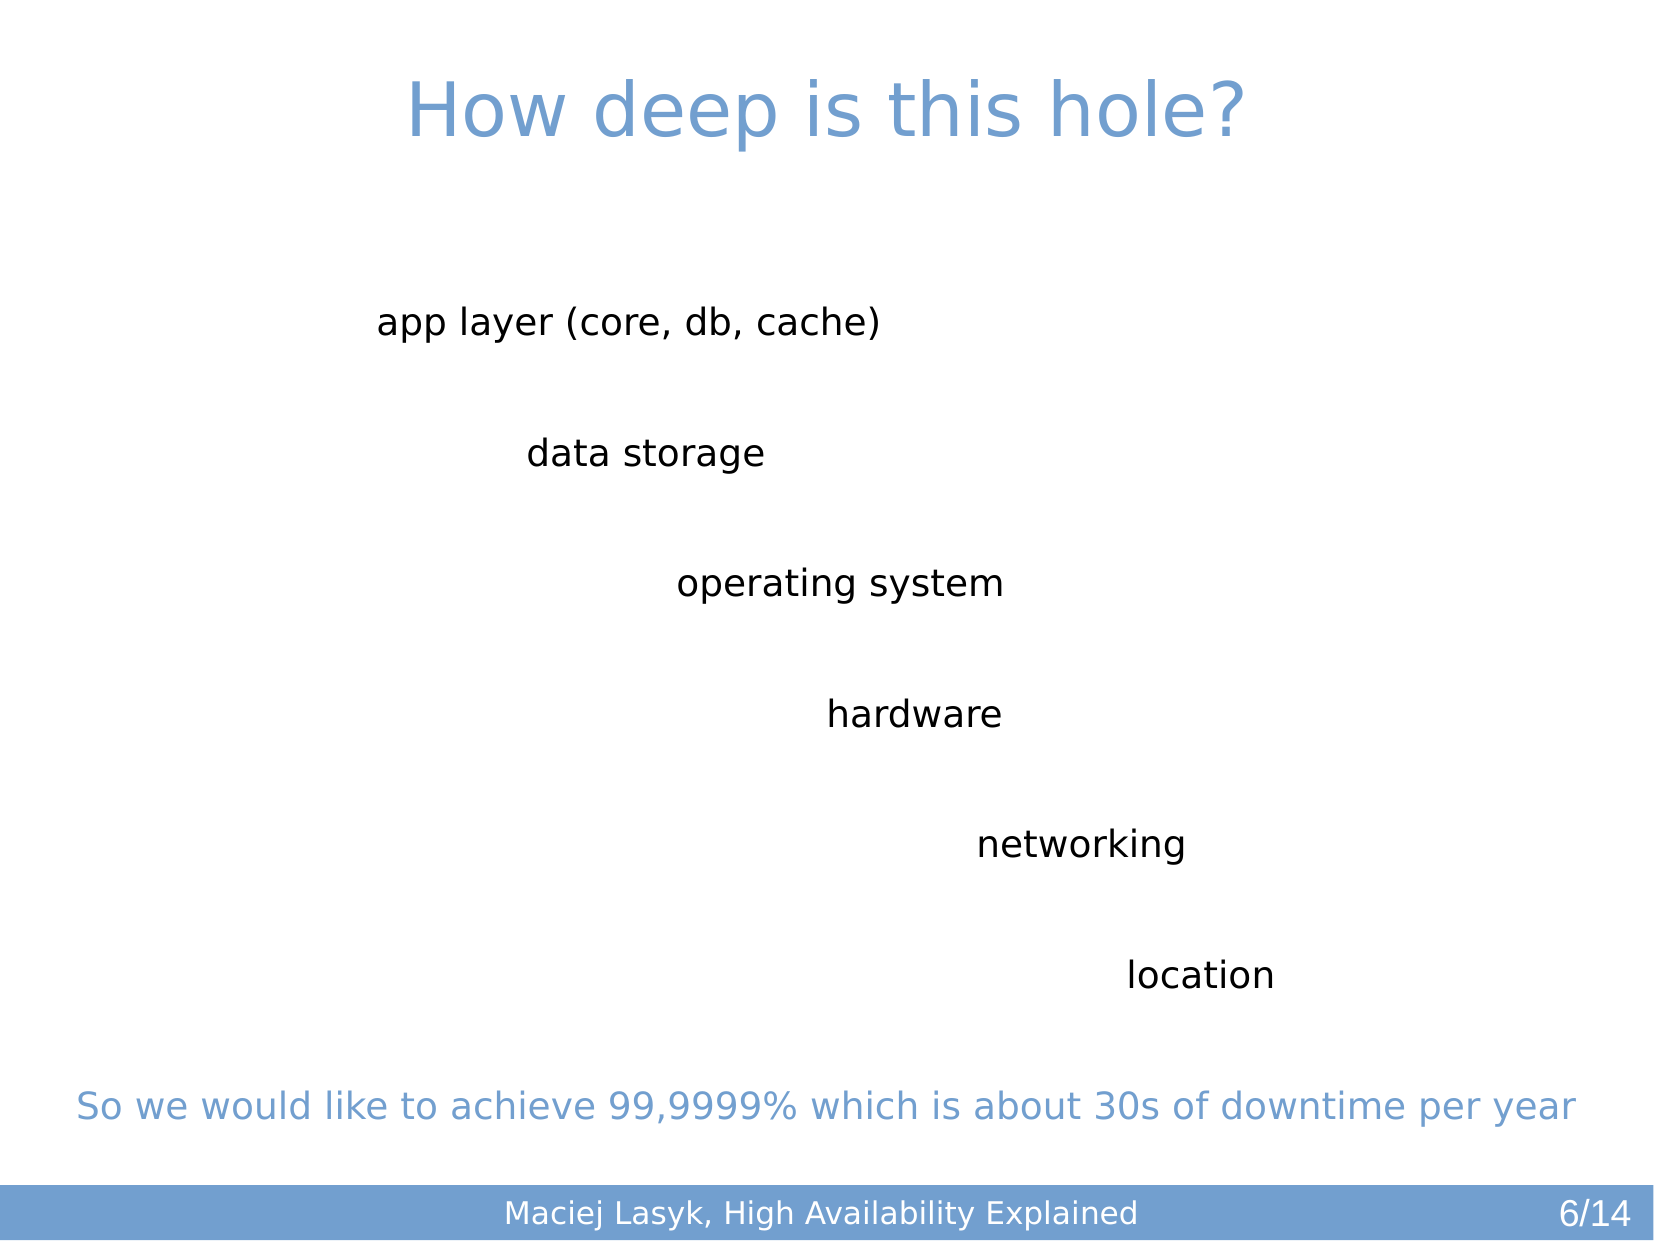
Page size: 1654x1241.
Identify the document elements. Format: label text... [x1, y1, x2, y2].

text_box Maciej Lasyk, High Availability Explained [489, 1188, 1165, 1240]
text_box [1647, 1185, 1654, 1241]
text_box So we would like to achieve 99,9999% which is about 30s of downtime per year [61, 1077, 1593, 1137]
text_box app layer (core, db, cache) data storage operating system hardware networking location [361, 293, 1292, 1049]
text_box How deep is this hole? [390, 60, 1264, 163]
text_box 6/14 [1533, 1185, 1647, 1241]
text_box [0, 1185, 1533, 1241]
